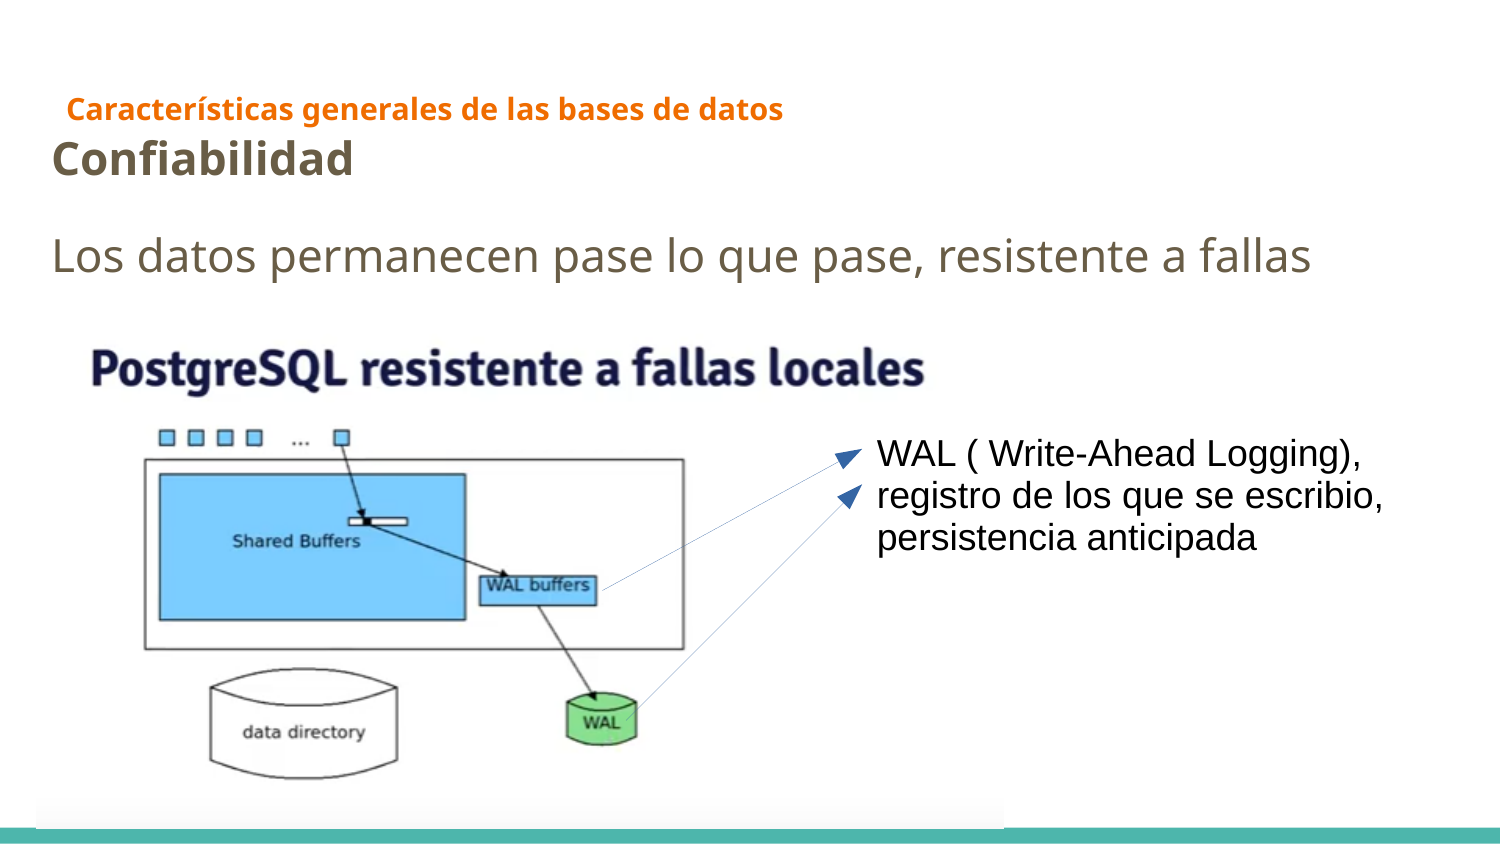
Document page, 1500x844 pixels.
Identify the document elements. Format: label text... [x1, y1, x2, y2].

picture [36, 318, 1004, 829]
title Características generales de las bases de datos [51, 72, 1449, 117]
text_box WAL ( Write-Ahead Logging), registro de los que se escribio, persistencia anticipada [862, 425, 1500, 566]
subtitle Confiabilidad Los datos permanecen pase lo que pase, resistente a fallas [51, 117, 1449, 286]
